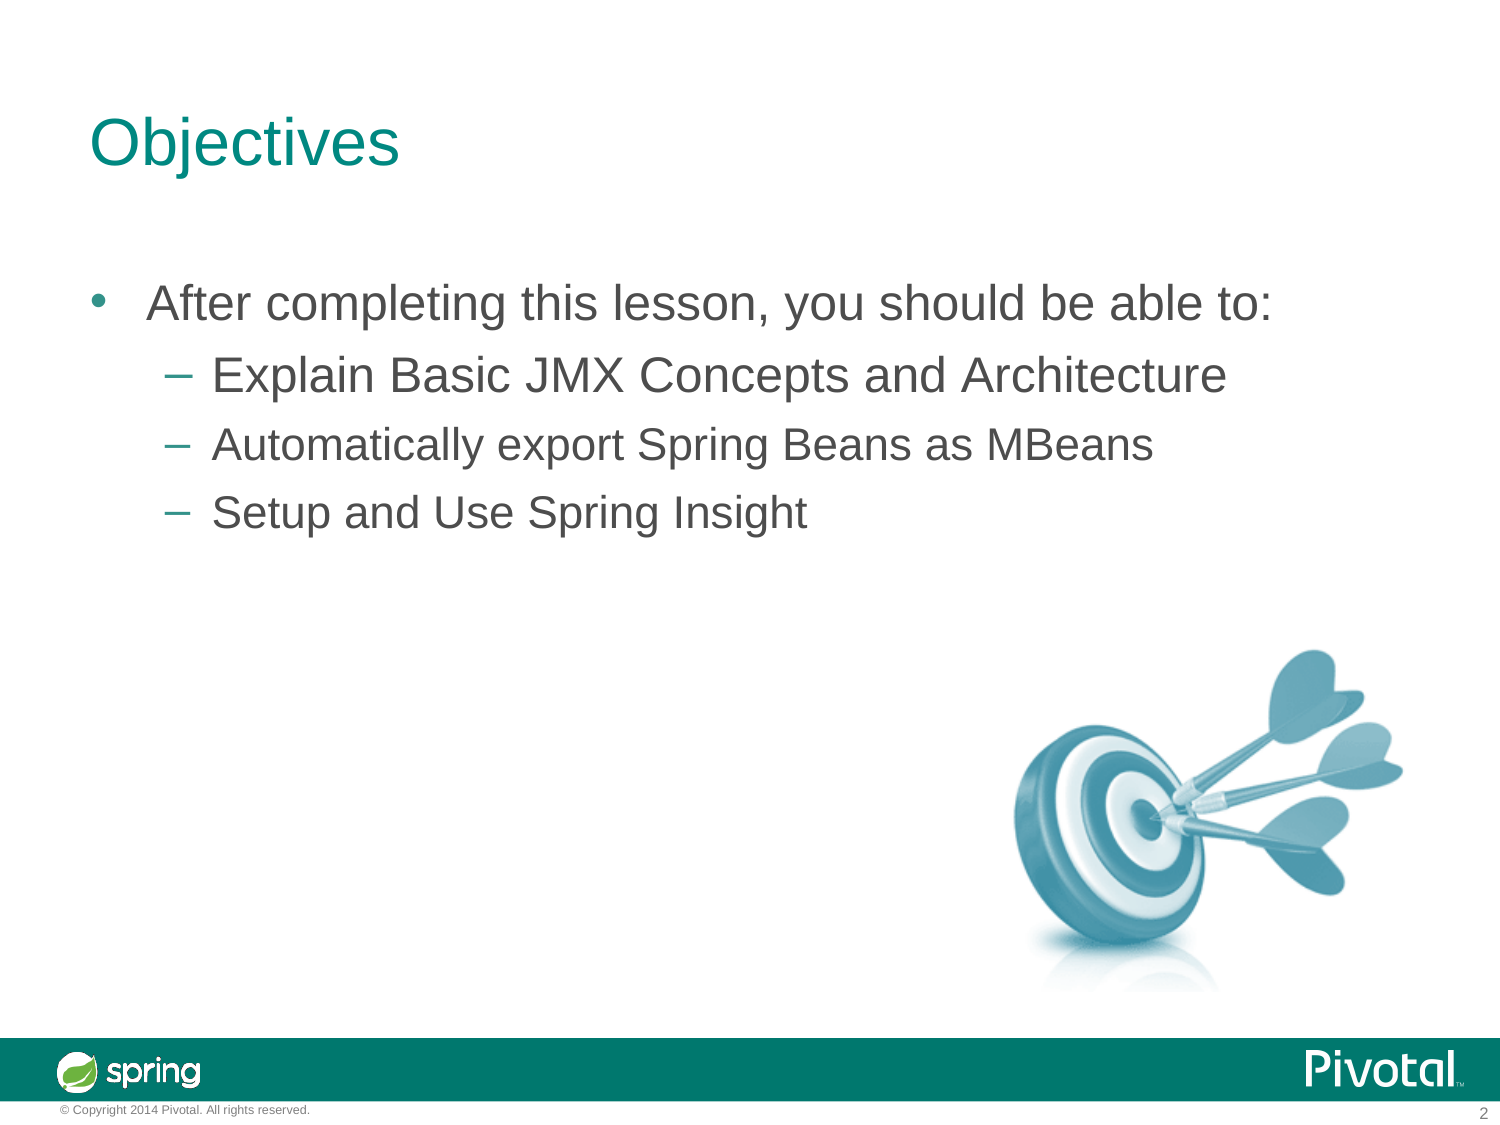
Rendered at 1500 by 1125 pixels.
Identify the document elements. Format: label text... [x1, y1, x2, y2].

title Objectives [75, 45, 1426, 233]
picture [32, 1041, 210, 1103]
picture [1306, 1050, 1464, 1087]
list After completing this lesson, you should be able to: Explain Basic JMX Concepts and Architecture Automatically export Spring Beans as MBeans Setup and Use Spring Insight [75, 262, 1426, 1005]
